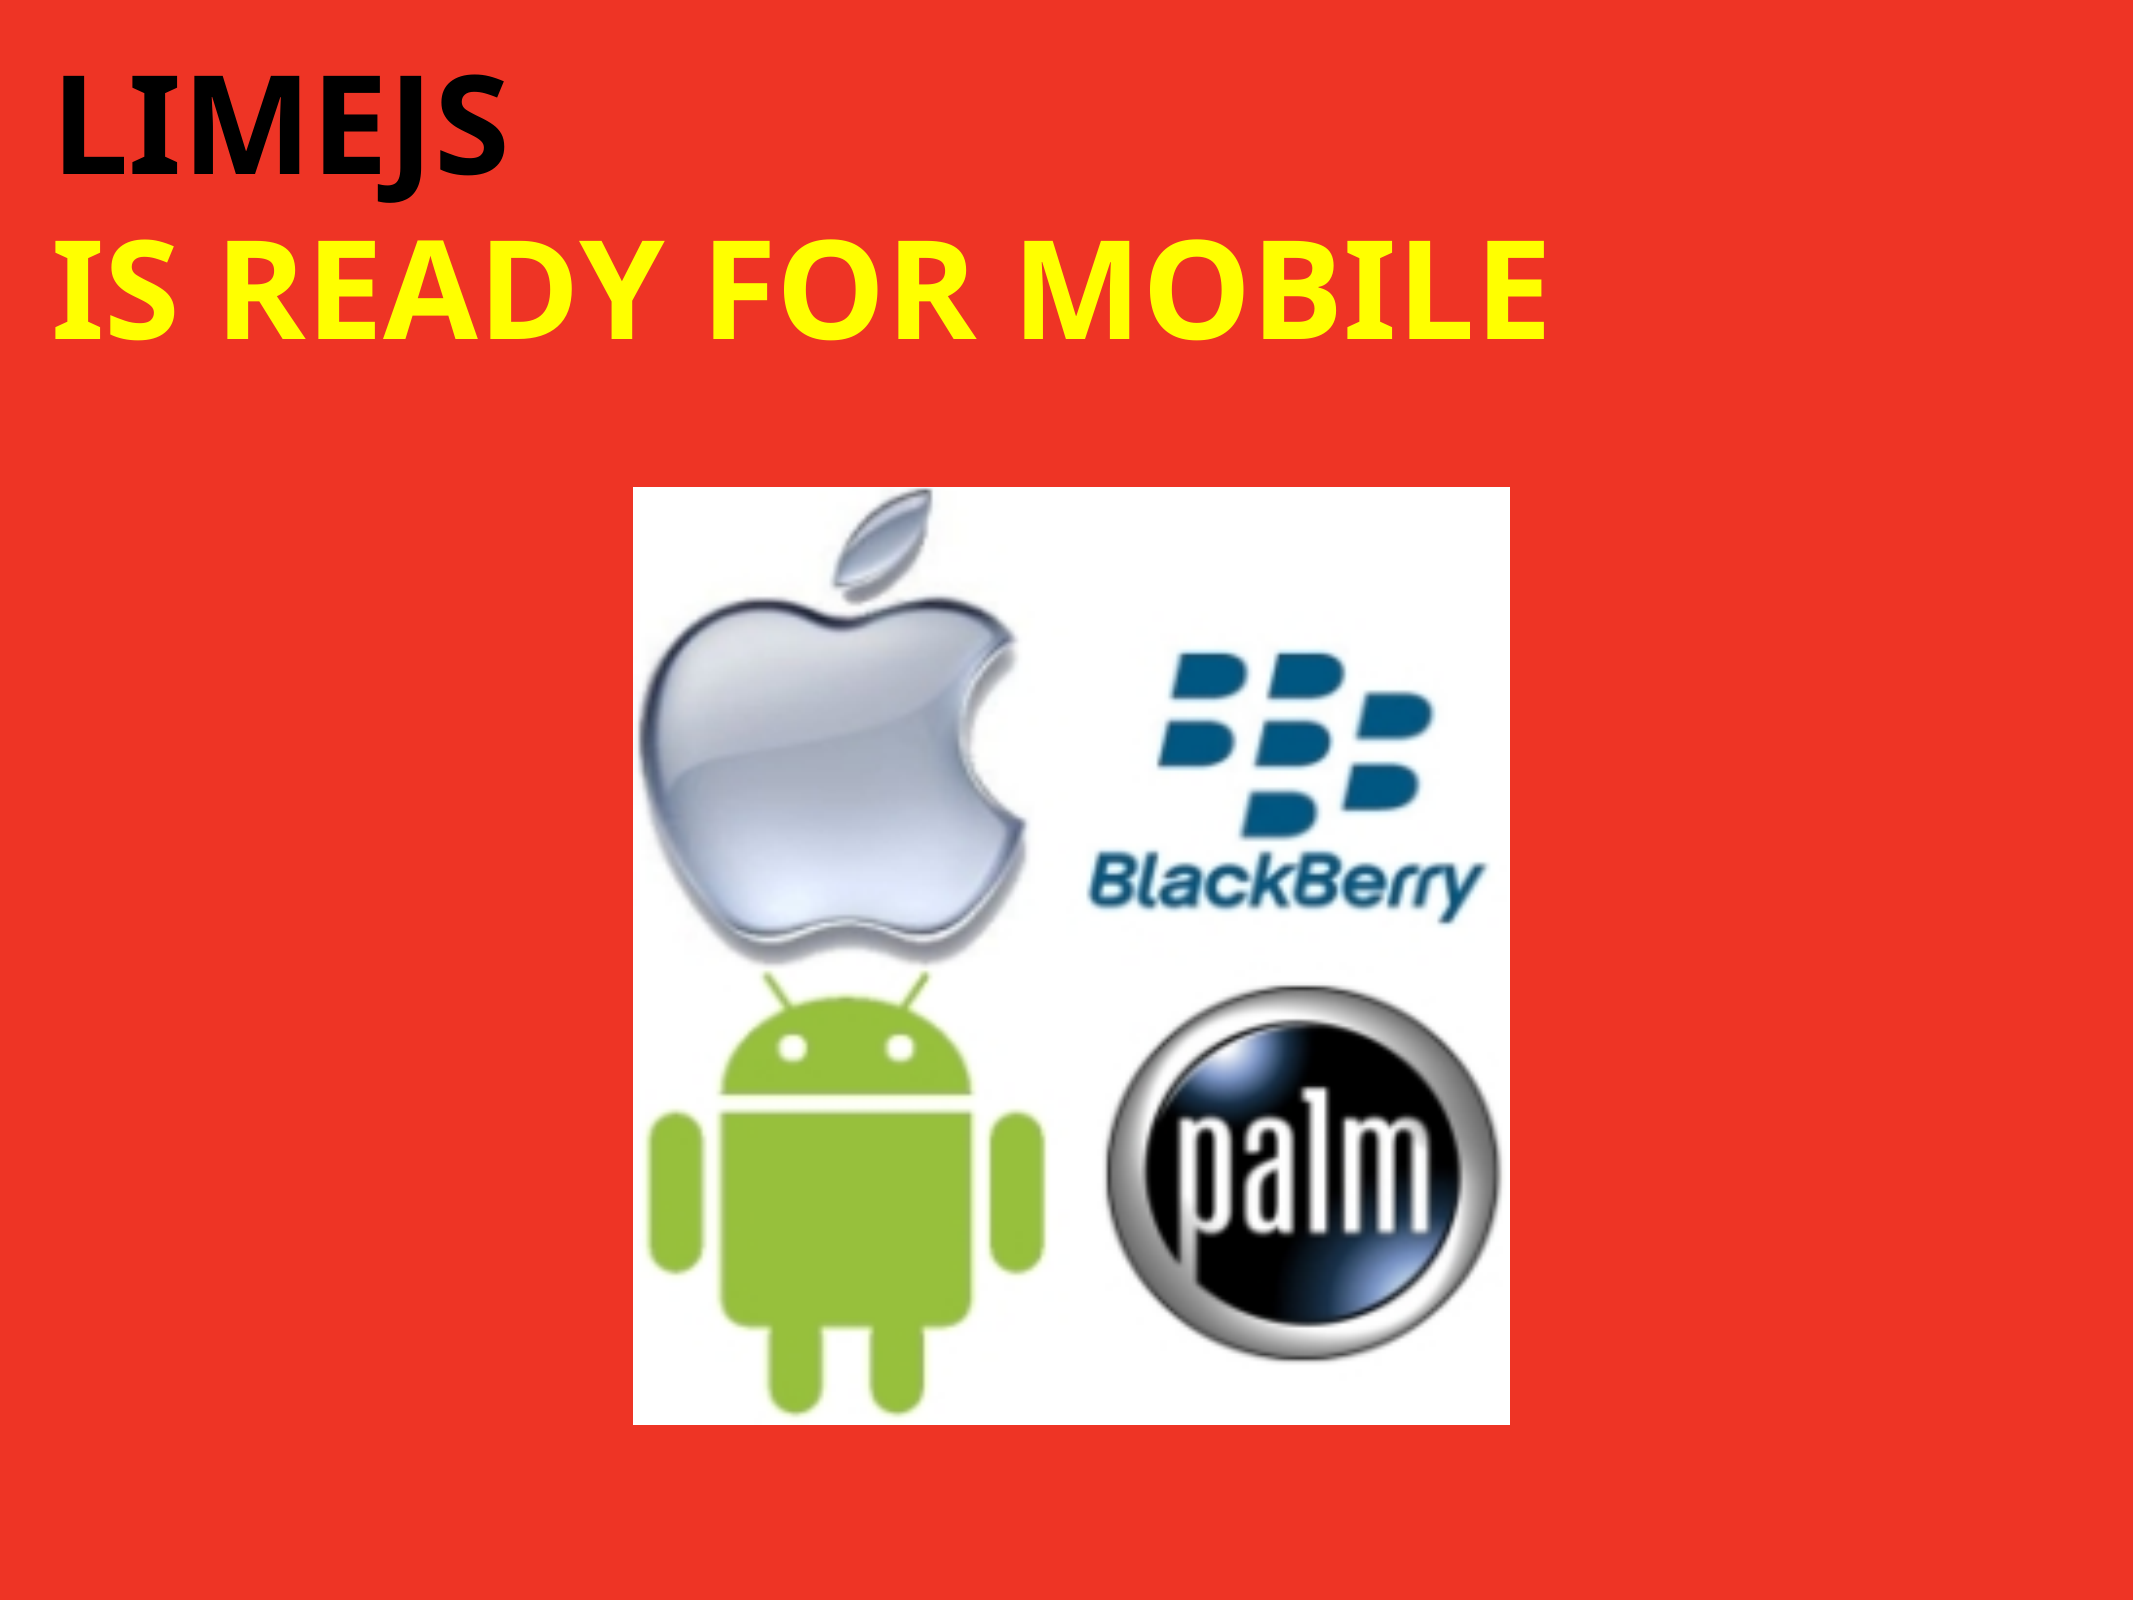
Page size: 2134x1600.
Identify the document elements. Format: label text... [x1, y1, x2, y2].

text_box LIMEJS IS READY FOR MOBILE [41, 37, 2063, 483]
picture [633, 487, 1510, 1426]
